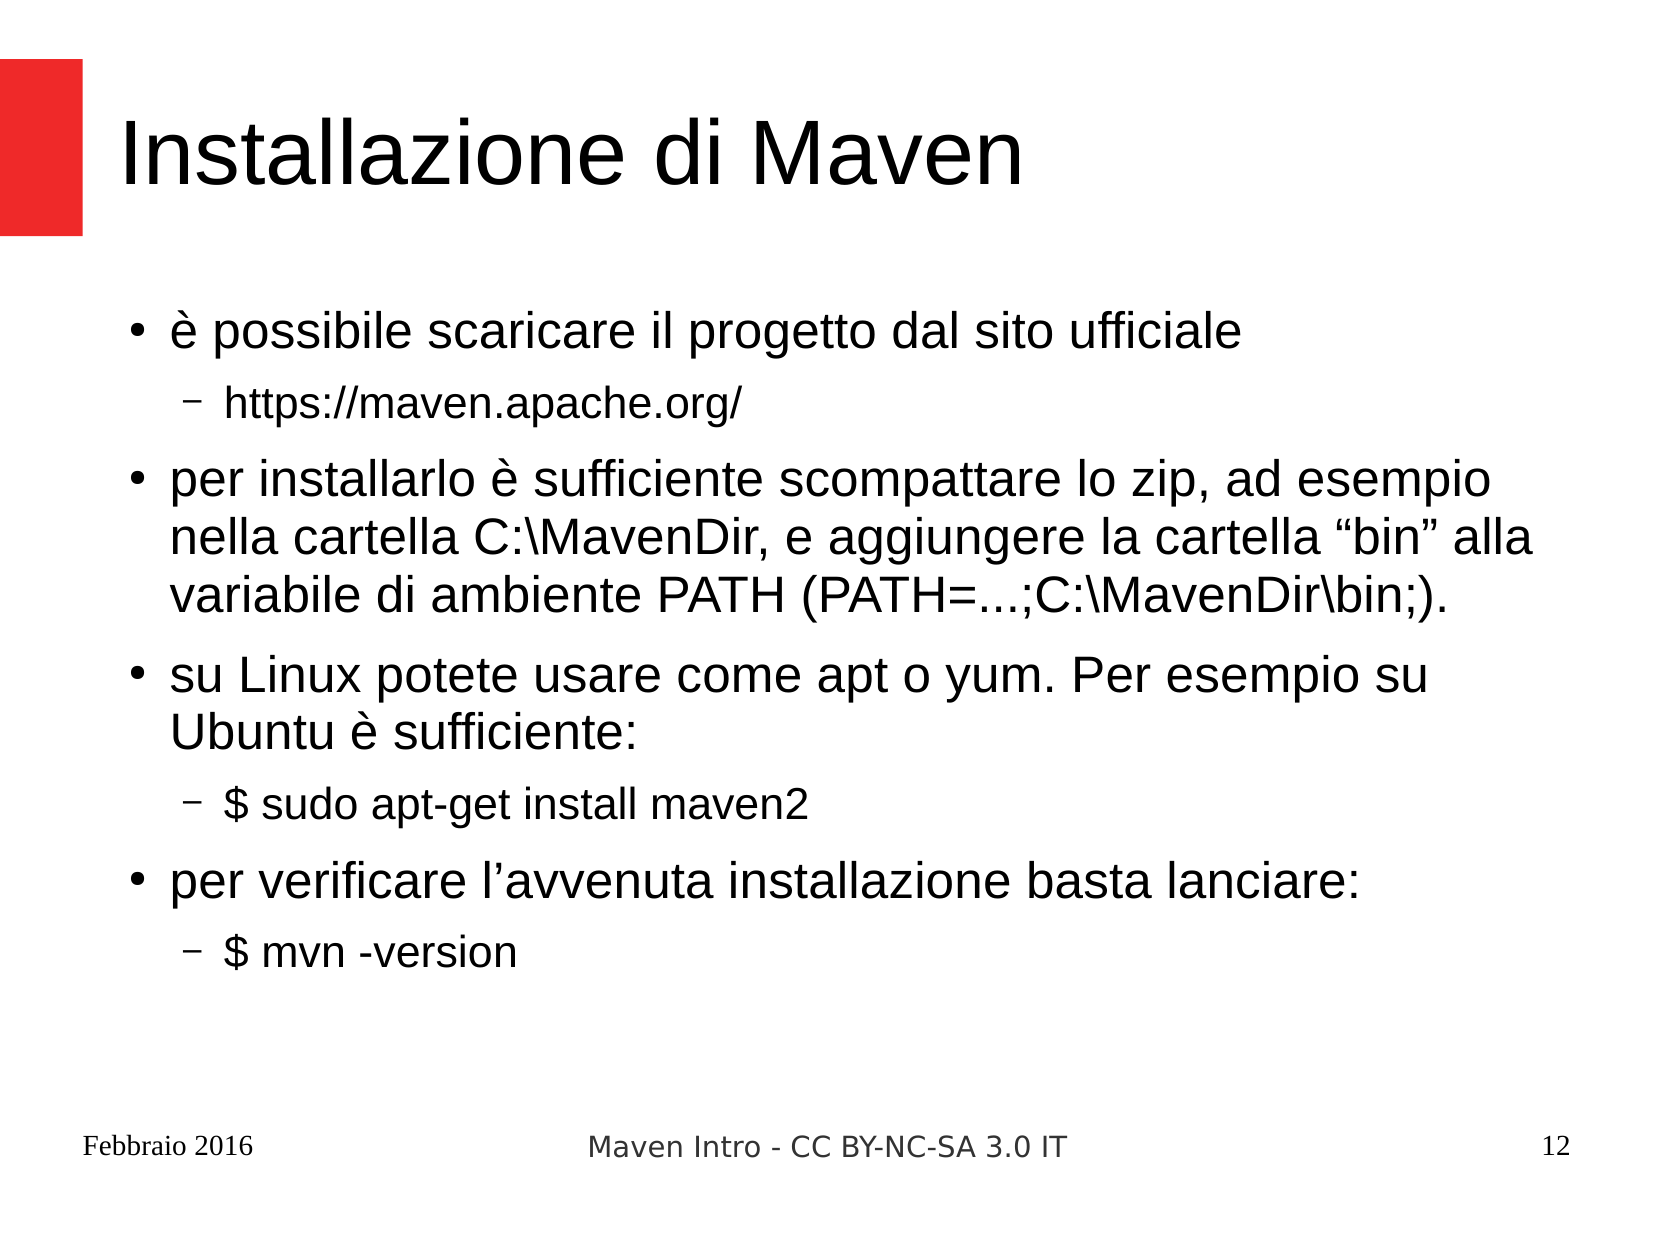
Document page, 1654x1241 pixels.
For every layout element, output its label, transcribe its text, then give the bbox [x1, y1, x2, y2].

title Installazione di Maven [118, 49, 1607, 257]
list è possibile scaricare il progetto dal sito ufficiale https://maven.apache.org/ per installarlo è sufficiente scompattare lo zip, ad esempio nella cartella C:\MavenDir, e aggiungere la cartella “bin” alla variabile di ambiente PATH (PATH=...;C:\MavenDir\bin;). su Linux potete usare come apt o yum. Per esempio su Ubuntu è sufficiente: $ sudo apt-get install maven2 per verificare l’avvenuta installazione basta lanciare: $ mvn -version [114, 302, 1539, 1033]
